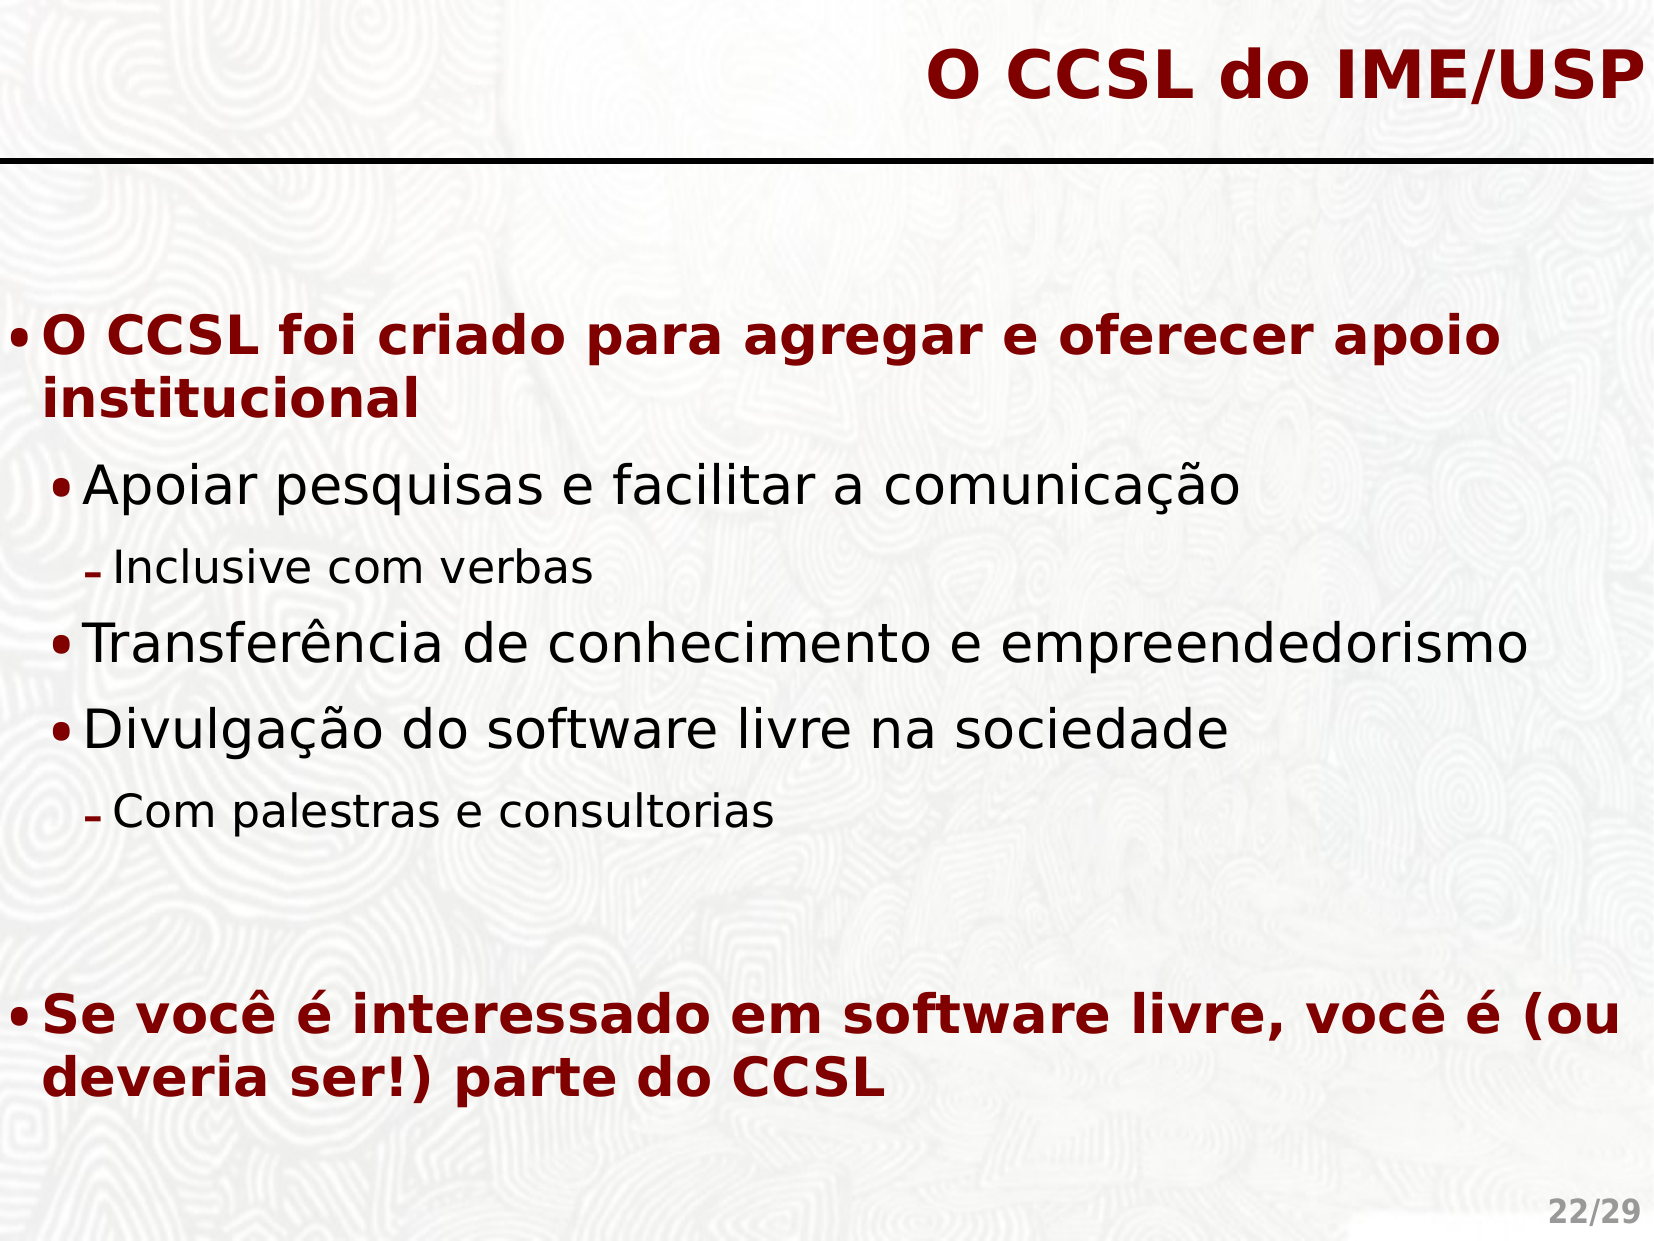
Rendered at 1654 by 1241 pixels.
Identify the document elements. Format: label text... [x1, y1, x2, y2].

title O CCSL do IME/USP [602, 0, 1648, 153]
picture [0, 164, 1654, 1241]
list O CCSL foi criado para agregar e oferecer apoio institucional Apoiar pesquisas e facilitar a comunicação Inclusive com verbas Transferência de conhecimento e empreendedorismo Divulgação do software livre na sociedade Com palestras e consultorias Se você é interessado em software livre, você é (ou deveria ser!) parte do CCSL [5, 177, 1654, 1229]
picture [0, 0, 1654, 158]
